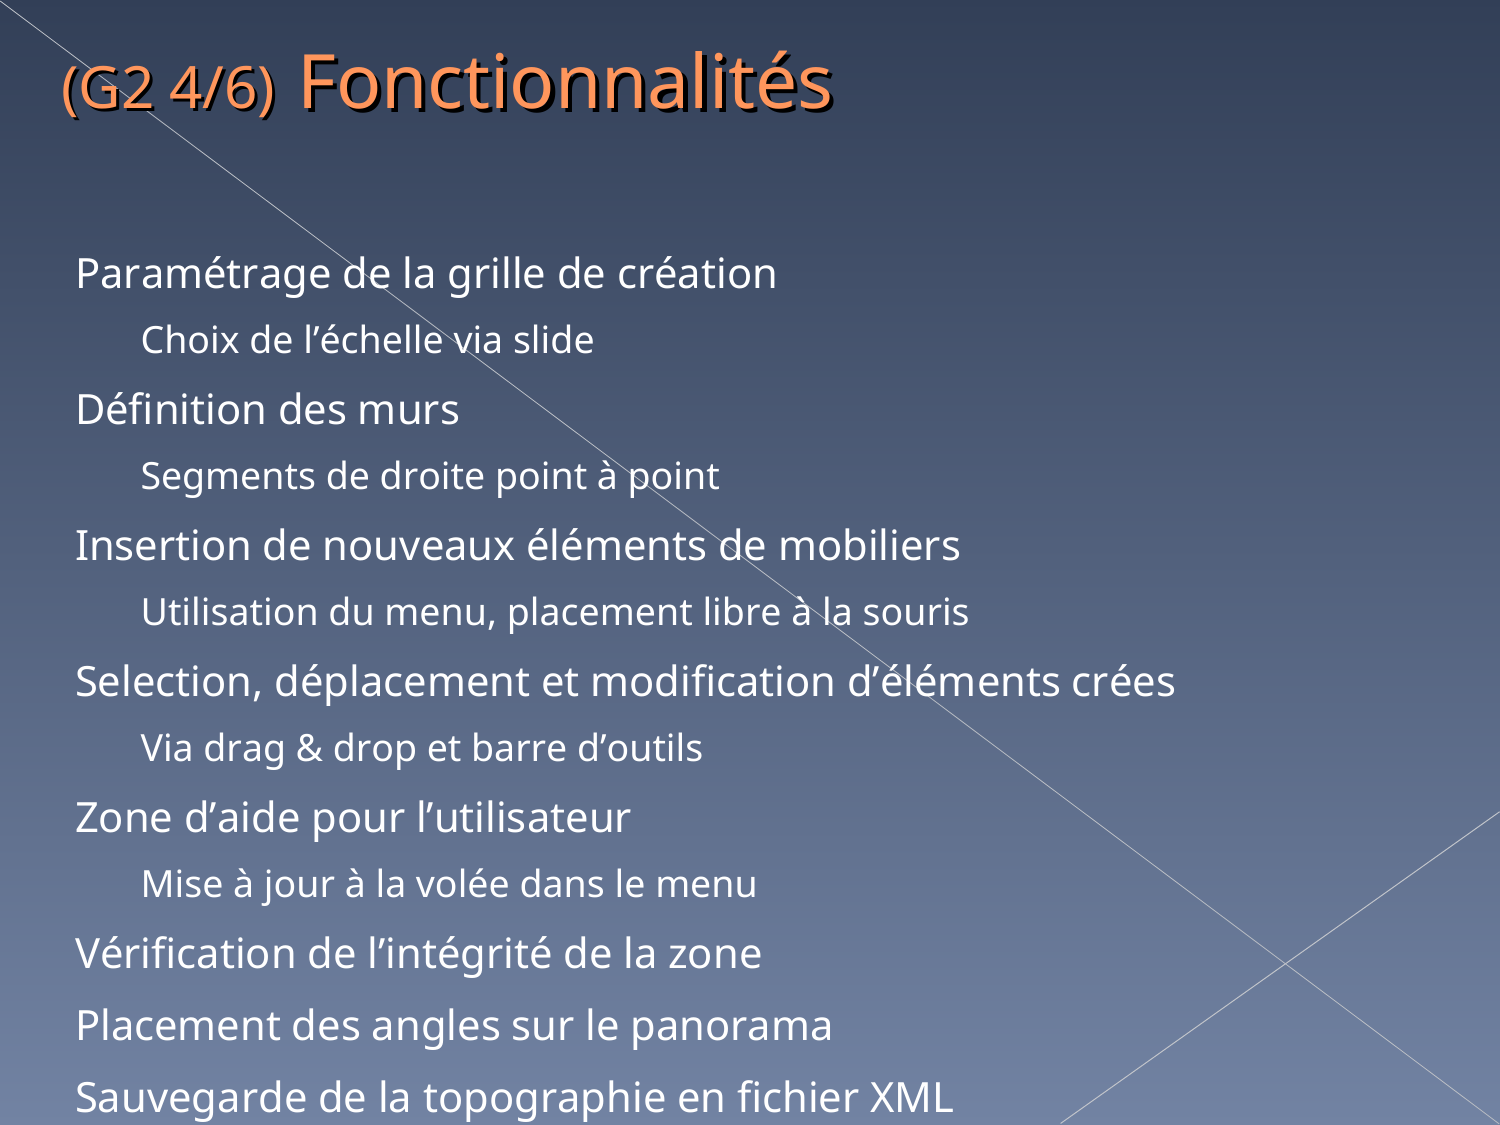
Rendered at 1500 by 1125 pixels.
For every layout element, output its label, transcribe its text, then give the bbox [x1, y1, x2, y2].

title (G2 4/6) Fonctionnalités [0, 0, 1270, 188]
text_box Paramétrage de la grille de création Choix de l’échelle via slide Définition des murs Segments de droite point à point Insertion de nouveaux éléments de mobiliers Utilisation du menu, placement libre à la souris Selection, déplacement et modification d’éléments crées Via drag & drop et barre d’outils Zone d’aide pour l’utilisateur Mise à jour à la volée dans le menu Vérification de l’intégrité de la zone Placement des angles sur le panorama Sauvegarde de la topographie en fichier XML [75, 284, 1426, 1084]
